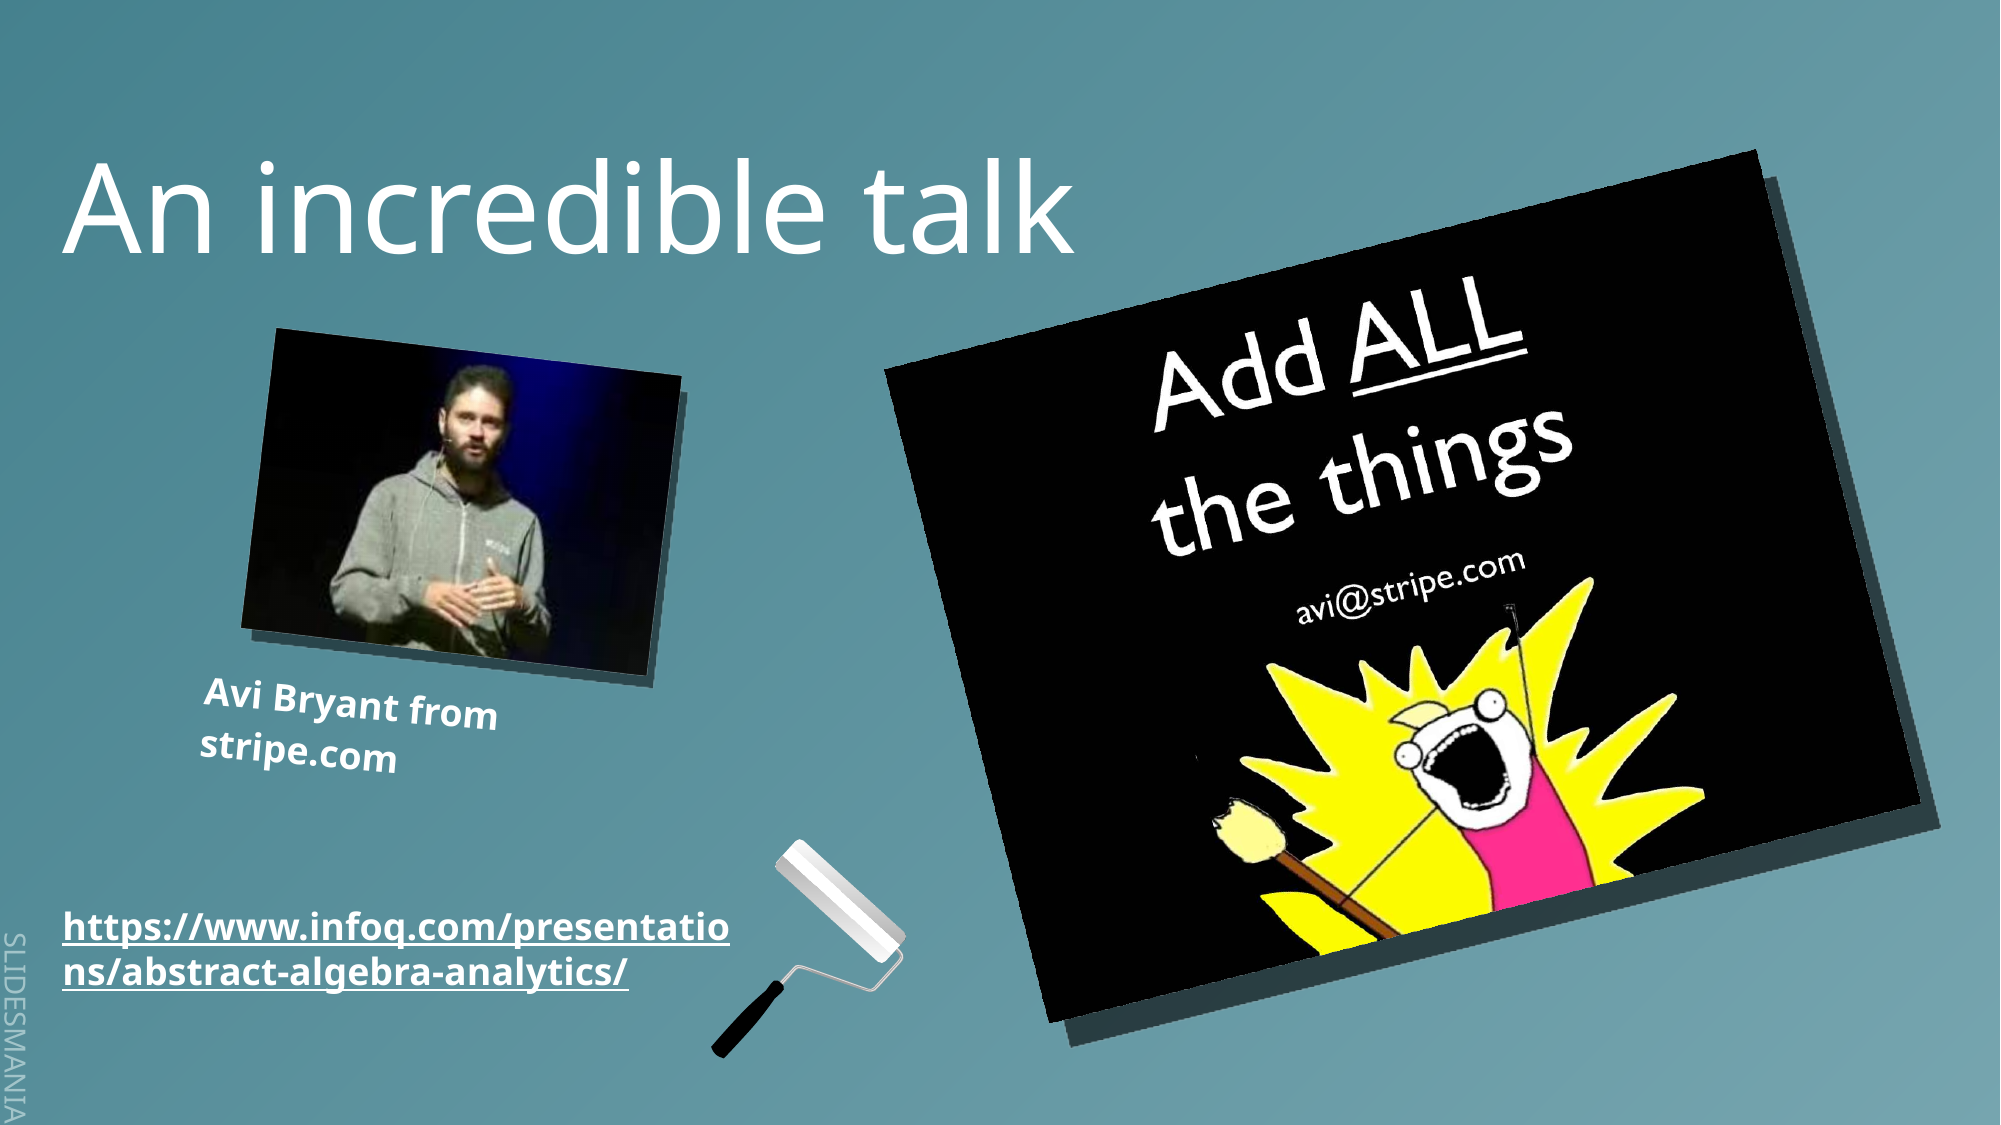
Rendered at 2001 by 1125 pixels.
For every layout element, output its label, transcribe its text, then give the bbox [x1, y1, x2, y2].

title An incredible talk [42, 8, 1115, 399]
picture [240, 327, 682, 676]
picture [883, 148, 1921, 1023]
text_box [775, 839, 907, 993]
text_box [714, 983, 782, 1056]
subtitle https://www.infoq.com/presentations/abstract-algebra-analytics/ [42, 875, 774, 994]
subtitle Avi Bryant from stripe.com [178, 638, 693, 802]
